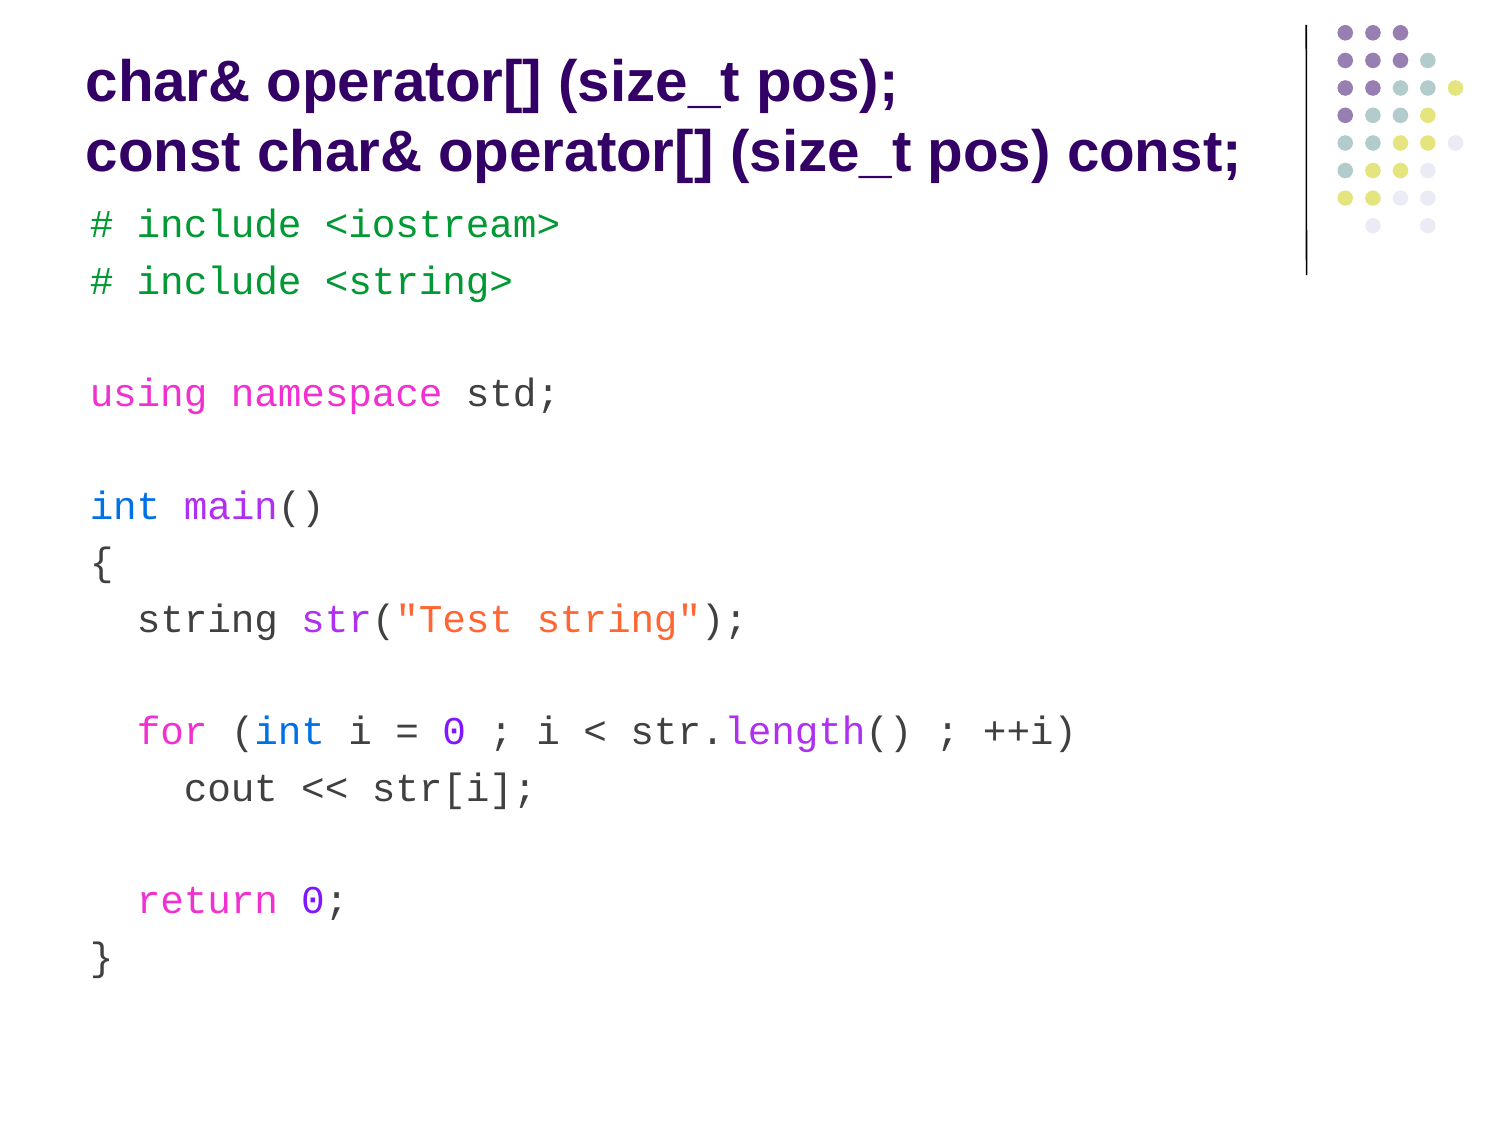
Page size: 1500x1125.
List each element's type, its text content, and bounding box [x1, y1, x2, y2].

title char& operator[] (size_t pos); const char& operator[] (size_t pos) const; [70, 35, 1300, 191]
list # include <iostream> # include <string> using namespace std; int main() { string str("Test string"); for (int i = 0 ; i < str.length() ; ++i) cout << str[i]; return 0; } [75, 190, 1416, 997]
